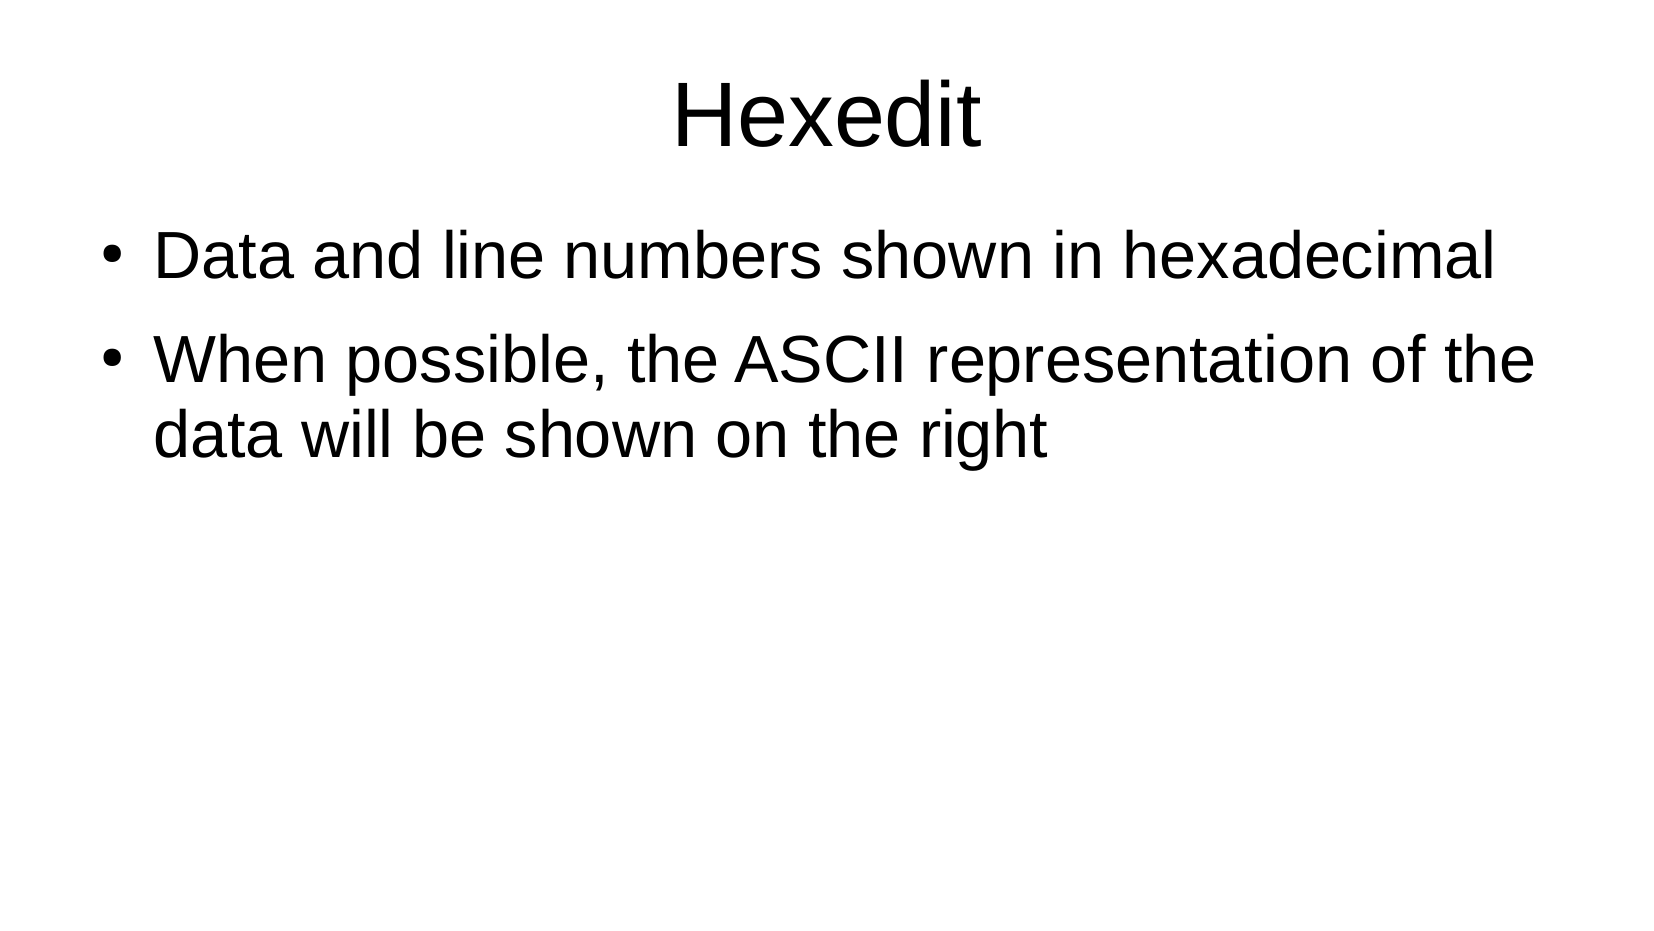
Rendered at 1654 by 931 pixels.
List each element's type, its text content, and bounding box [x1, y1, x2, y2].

title Hexedit [82, 37, 1571, 193]
list Data and line numbers shown in hexadecimal When possible, the ASCII representation of the data will be shown on the right [82, 217, 1571, 758]
